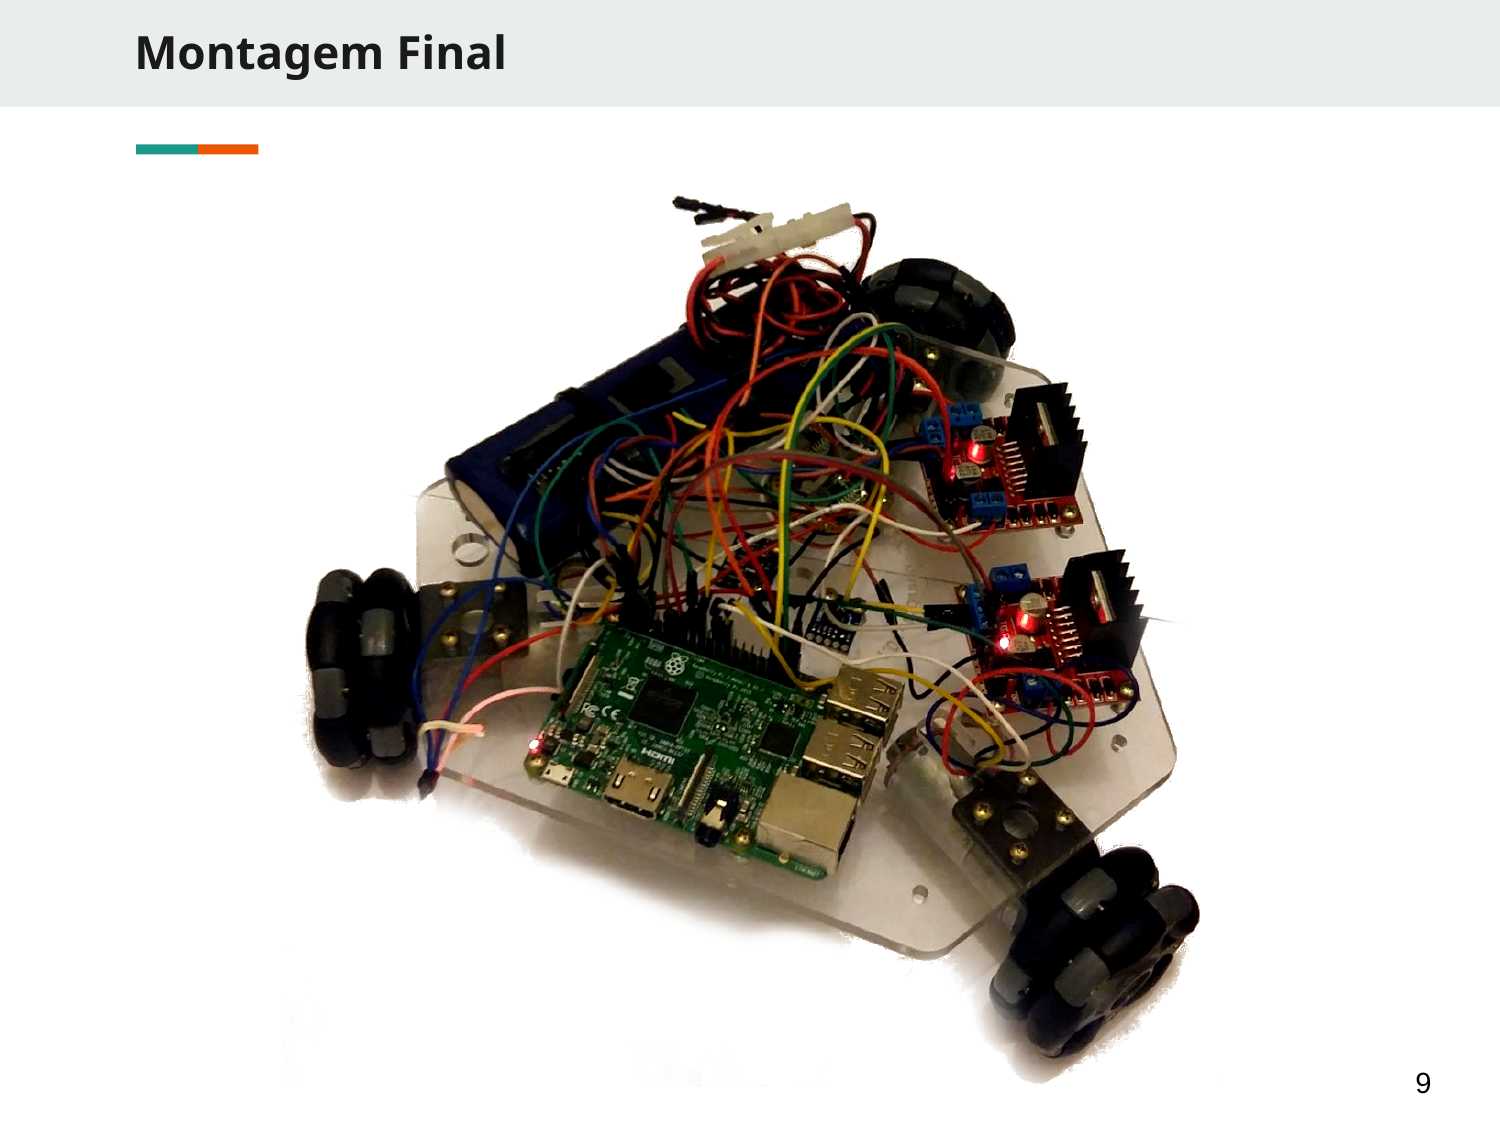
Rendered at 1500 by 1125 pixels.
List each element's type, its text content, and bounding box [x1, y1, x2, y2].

slide_number 9 [1400, 1038, 1491, 1125]
title Montagem Final [119, 8, 1381, 126]
picture [283, 137, 1217, 1087]
